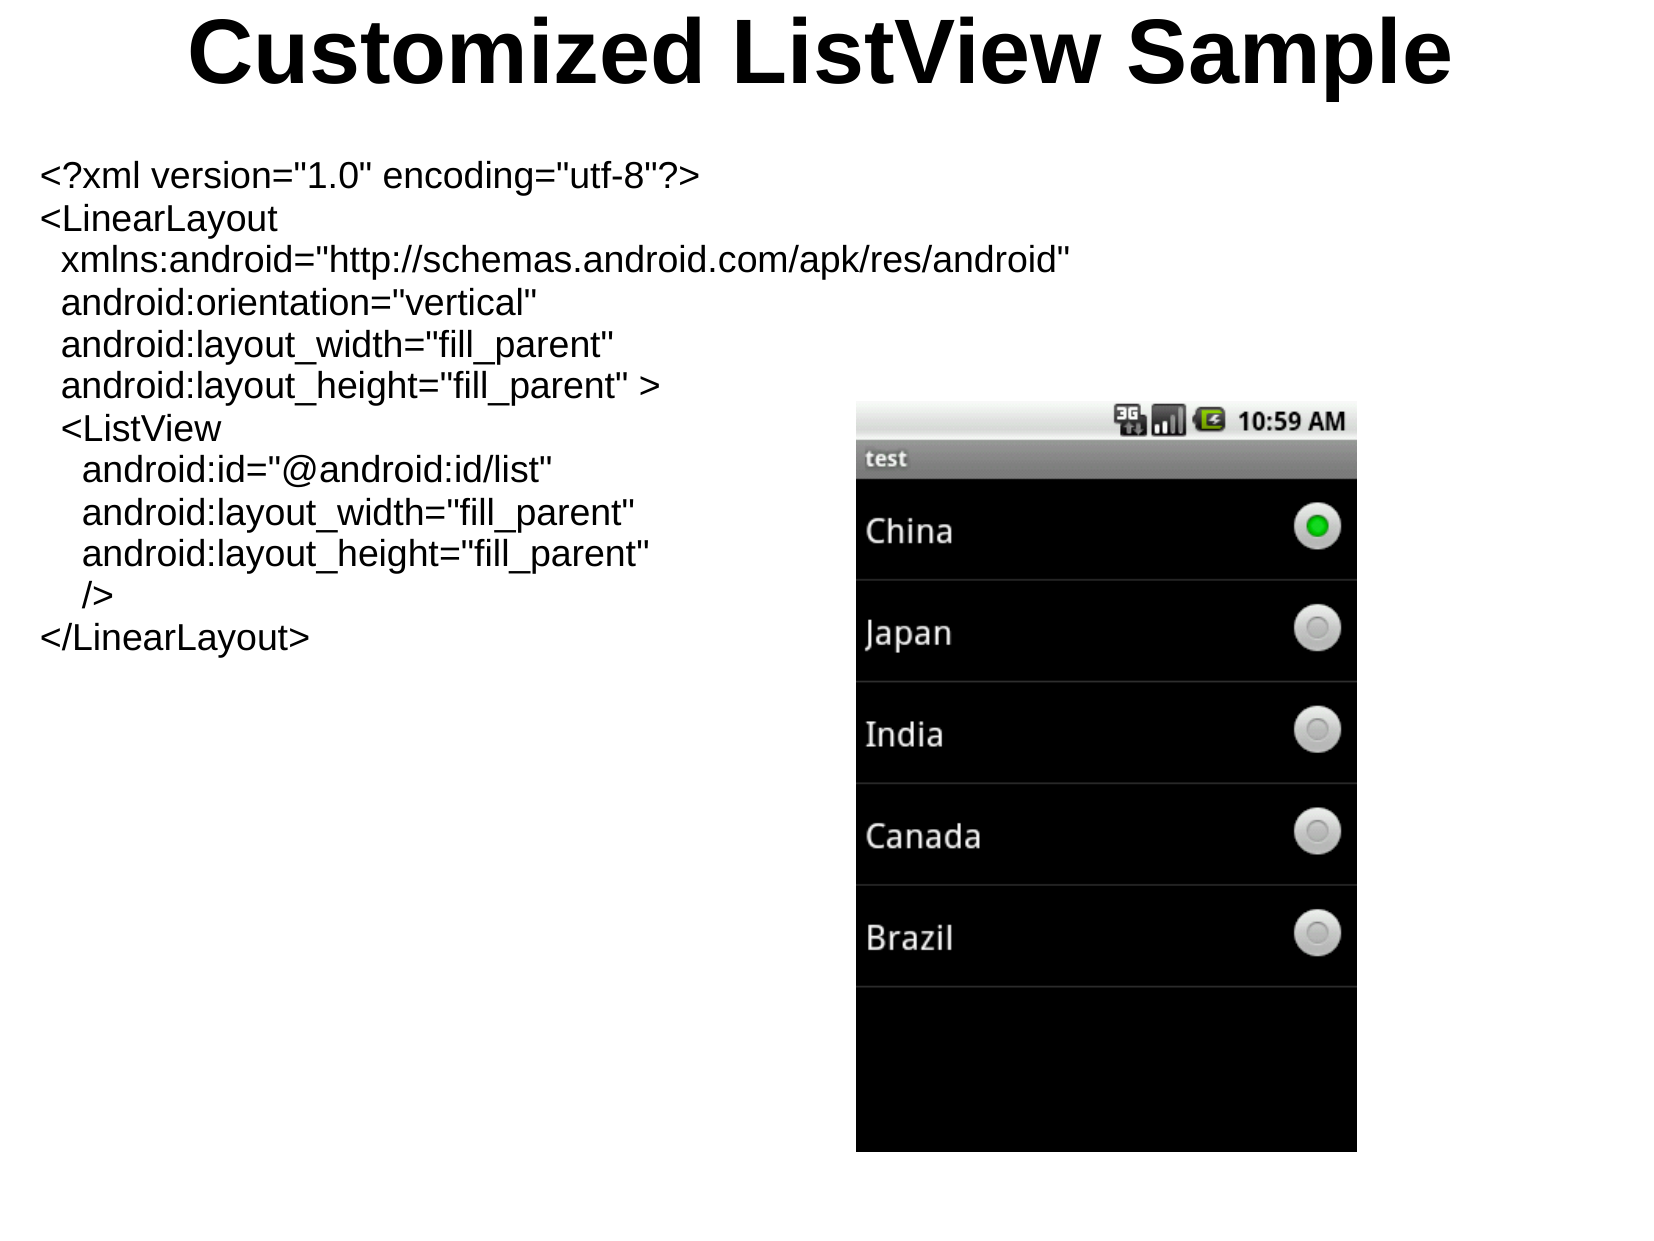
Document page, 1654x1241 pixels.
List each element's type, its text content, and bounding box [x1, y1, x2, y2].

title Customized ListView Sample [76, 0, 1565, 148]
text_box <?xml version="1.0" encoding="utf-8"?> <LinearLayout xmlns:android="http://schemas.android.com/apk/res/android" android:orientation="vertical" android:layout_width="fill_parent" android:layout_height="fill_parent" > <ListView android:id="@android:id/list" android:layout_width="fill_parent" android:layout_height="fill_parent" /> </LinearLayout> [25, 147, 1300, 879]
picture [856, 401, 1357, 1152]
